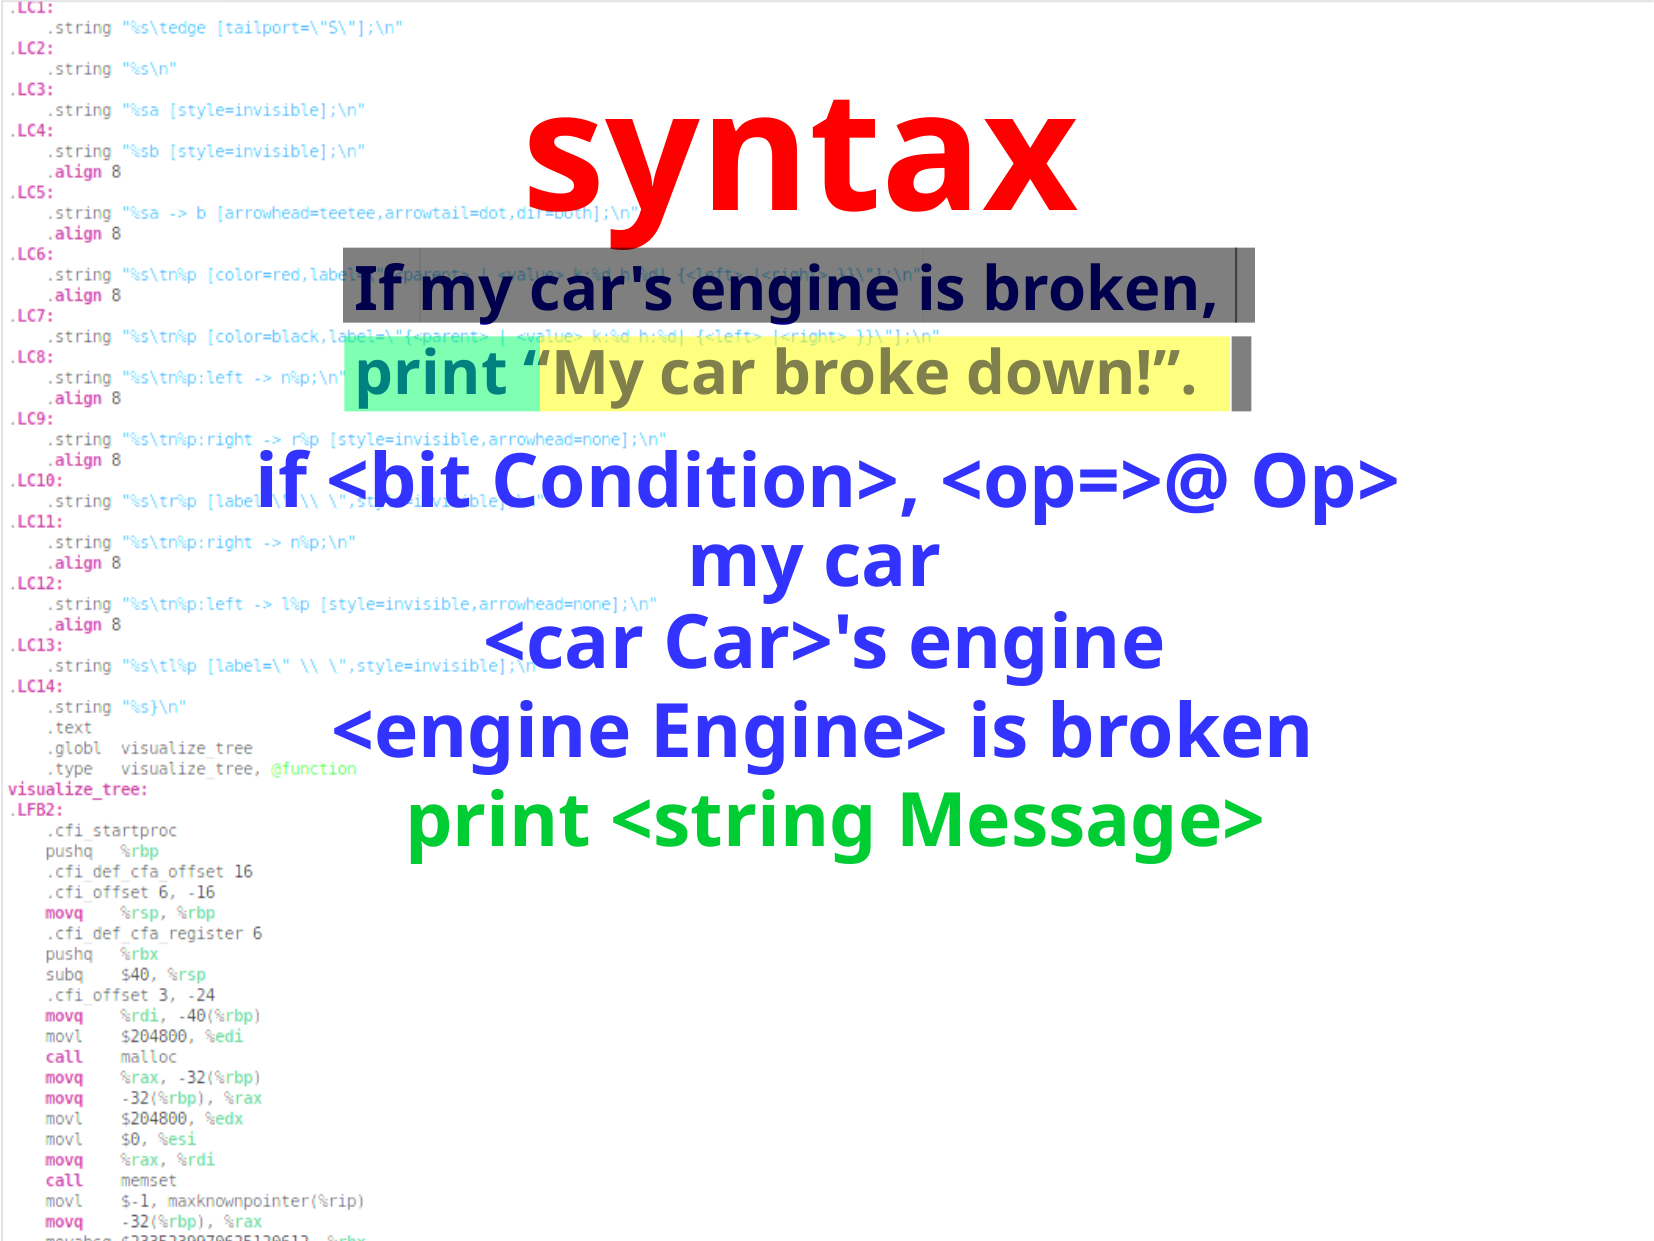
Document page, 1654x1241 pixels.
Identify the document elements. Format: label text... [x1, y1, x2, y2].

text_box if <bit Condition>, <op=>@ Op> [9, 420, 1648, 539]
text_box <car Car>'s engine [300, 581, 1350, 669]
text_box my car [589, 498, 1040, 617]
text_box [344, 336, 1252, 412]
picture [0, 0, 1654, 1241]
text_box [343, 247, 1255, 323]
text_box <engine Engine> is broken [223, 669, 1424, 789]
text_box If my car's engine is broken, print “My car broke down!”. [340, 237, 1336, 420]
text_box print <string Message> [276, 758, 1396, 877]
text_box syntax [507, 25, 1116, 237]
